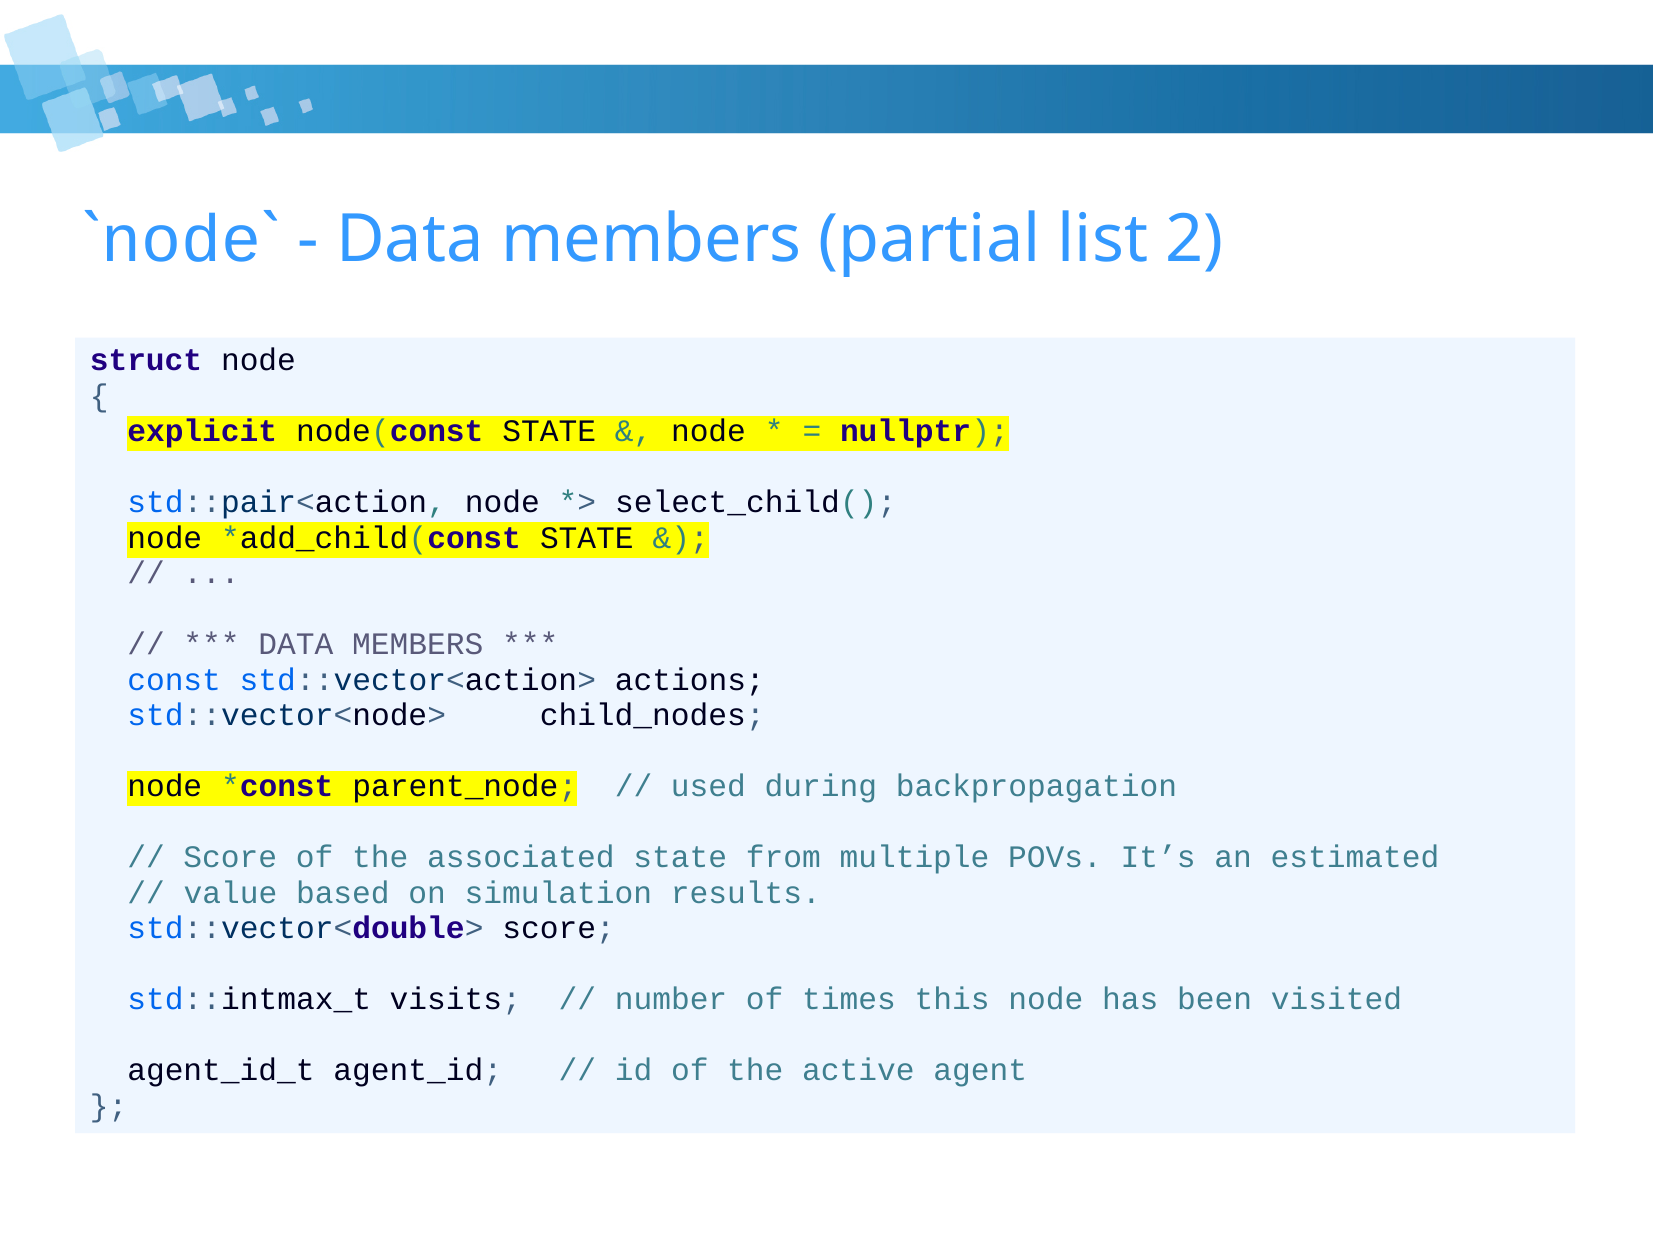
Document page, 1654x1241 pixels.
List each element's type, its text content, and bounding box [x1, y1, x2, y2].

title `node` - Data members (partial list 2) [82, 132, 1571, 337]
text_box struct node { explicit node(const STATE &, node * = nullptr); std::pair<action, node *> select_child(); node *add_child(const STATE &); // ... // *** DATA MEMBERS *** const std::vector<action> actions; std::vector<node> child_nodes; node *const parent_node; // used during backpropagation // Score of the associated state from multiple POVs. It’s an estimated // value based on simulation results. std::vector<double> score; std::intmax_t visits; // number of times this node has been visited agent_id_t agent_id; // id of the active agent }; [75, 337, 1576, 1134]
picture [0, 0, 1653, 1238]
